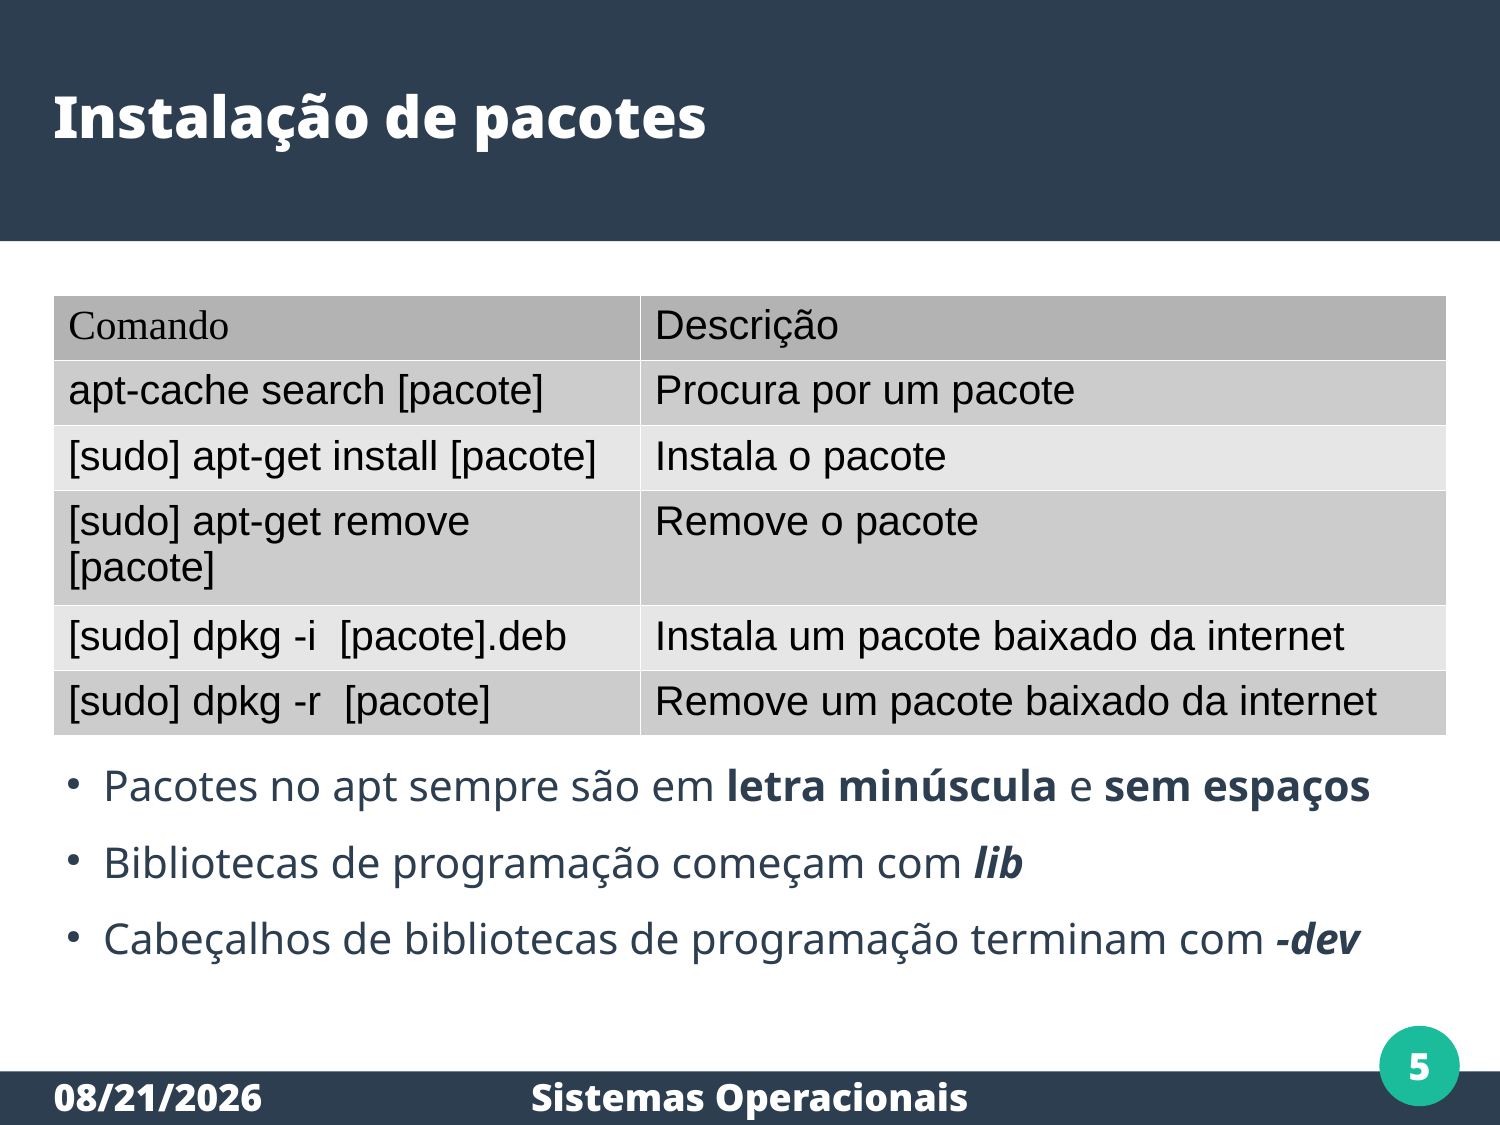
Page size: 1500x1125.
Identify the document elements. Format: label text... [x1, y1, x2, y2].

table_cell Remove o pacote [641, 491, 1446, 605]
table_cell [sudo] apt-get remove [pacote] [54, 491, 640, 605]
table_cell apt-cache search [pacote] [54, 361, 640, 425]
table_cell Remove um pacote baixado da internet [641, 671, 1446, 735]
table_cell [sudo] dpkg -r [pacote] [54, 671, 640, 735]
table_cell Procura por um pacote [641, 361, 1446, 425]
table_cell Instala o pacote [641, 426, 1446, 490]
list Pacotes no apt sempre são em letra minúscula e sem espaços Bibliotecas de programação começam com lib Cabeçalhos de bibliotecas de programação terminam com -dev [53, 755, 1447, 1045]
table_cell [sudo] dpkg -i [pacote].deb [54, 606, 640, 670]
table_header Descrição [641, 296, 1446, 360]
table_header Comando [54, 296, 640, 360]
title Instalação de pacotes [53, 44, 1447, 188]
table_cell Instala um pacote baixado da internet [641, 606, 1446, 670]
table_cell [sudo] apt-get install [pacote] [54, 426, 640, 490]
